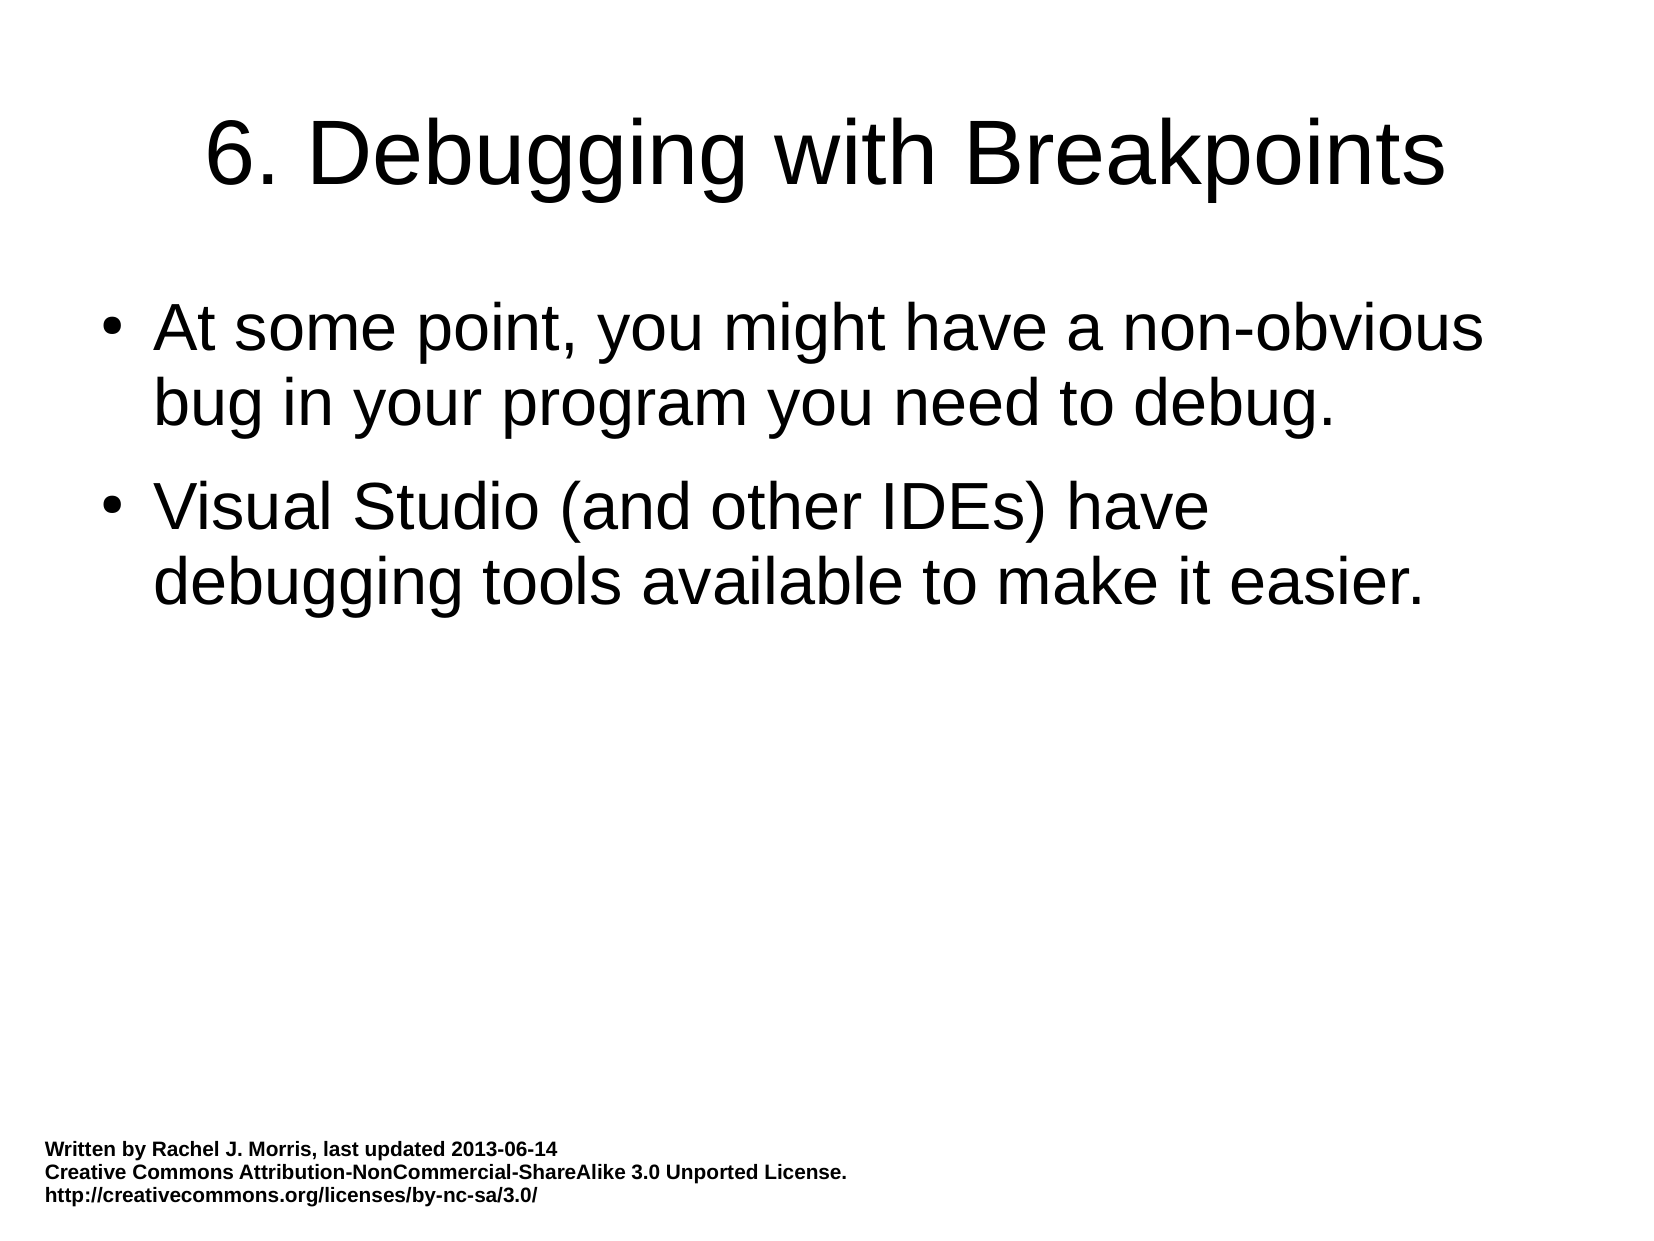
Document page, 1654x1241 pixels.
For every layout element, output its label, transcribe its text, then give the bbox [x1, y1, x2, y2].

title 6. Debugging with Breakpoints [82, 49, 1571, 257]
list At some point, you might have a non-obvious bug in your program you need to debug. Visual Studio (and other IDEs) have debugging tools available to make it easier. [82, 290, 1538, 1010]
